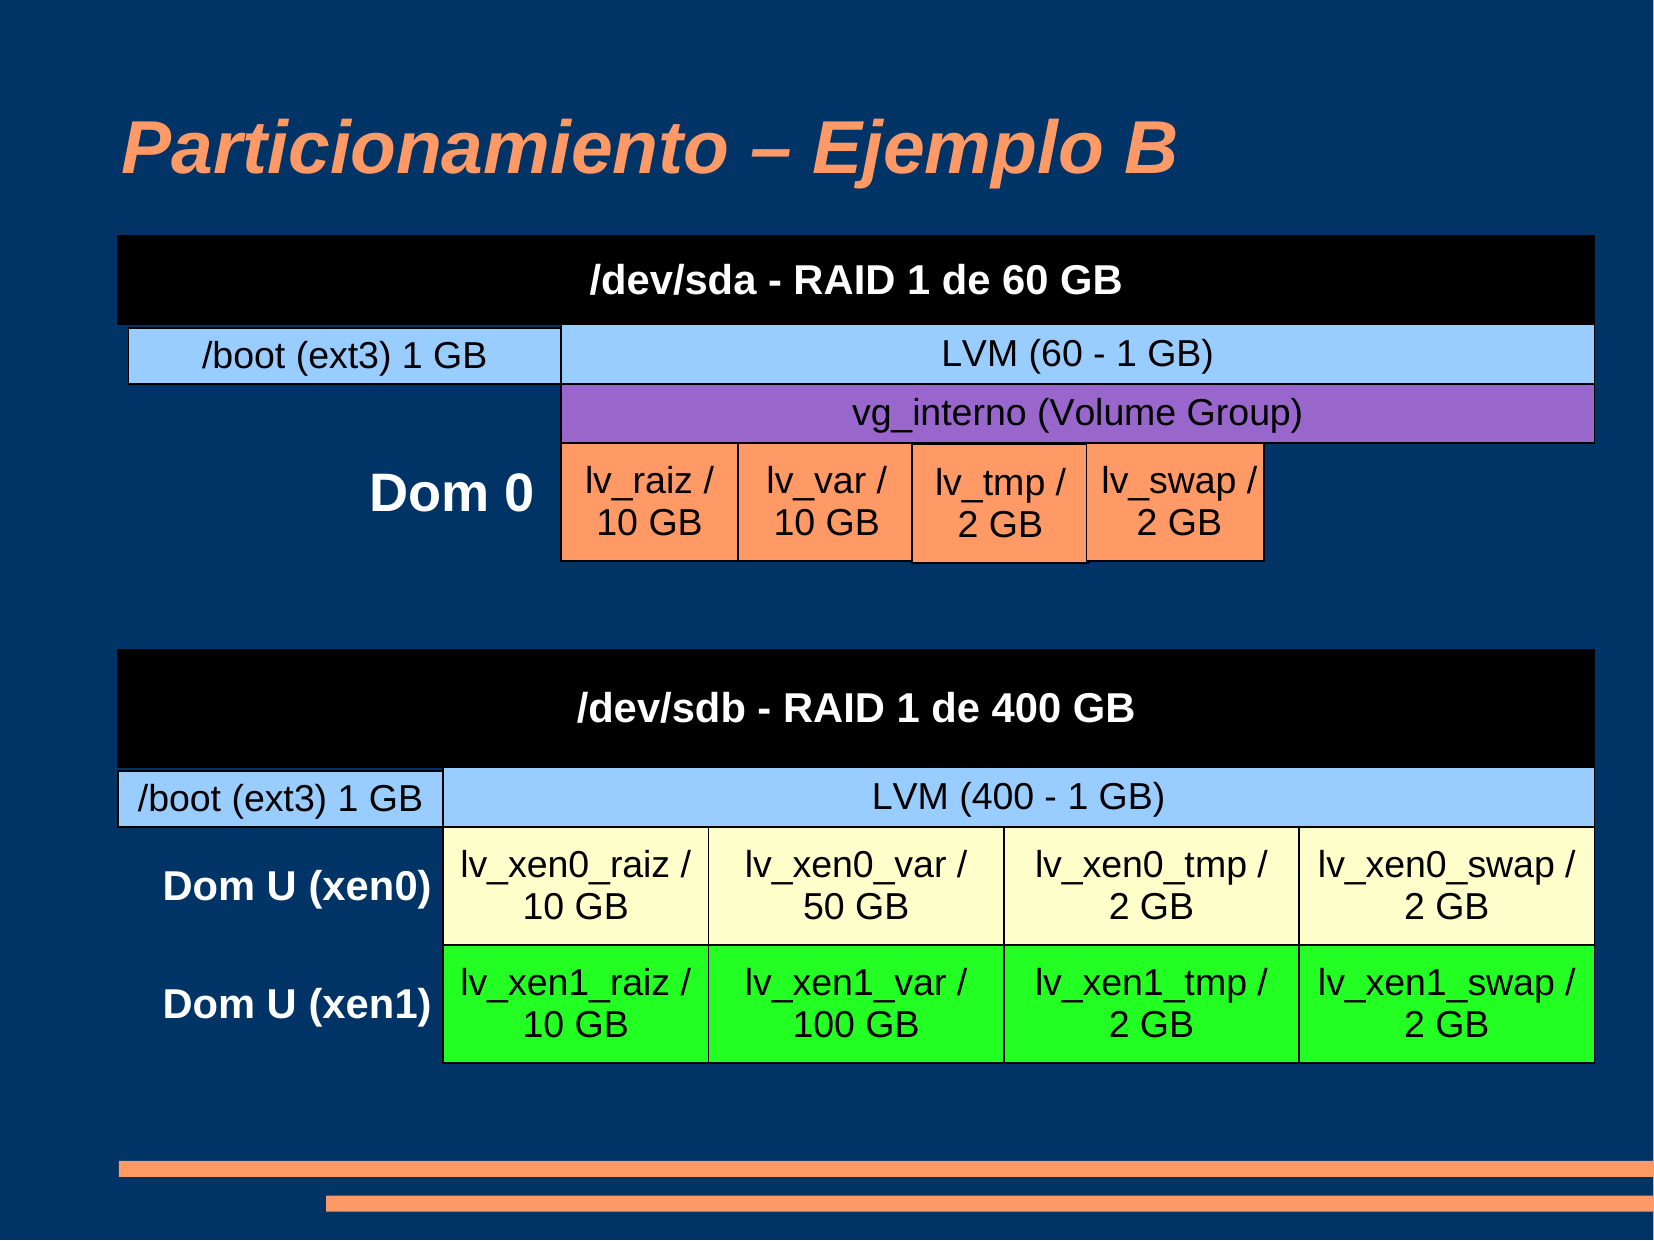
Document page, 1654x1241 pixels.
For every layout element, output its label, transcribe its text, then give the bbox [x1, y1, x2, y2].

title Particionamiento – Ejemplo B [121, 46, 1534, 236]
text_box Dom U (xen0)‏ [147, 856, 503, 918]
text_box vg_interno (Volume Group)‏ [560, 383, 1595, 443]
text_box lv_xen1_raiz / 10 GB [442, 944, 708, 1063]
text_box /boot (ext3) 1 GB [128, 327, 560, 384]
text_box LVM (60 - 1 GB)‏ [560, 325, 1595, 383]
text_box lv_tmp / 2 GB [911, 444, 1090, 563]
text_box /dev/sda - RAID 1 de 60 GB [118, 236, 1595, 325]
text_box lv_xen1_var / 100 GB [708, 944, 1003, 1063]
text_box lv_xen0_swap / 2 GB [1299, 827, 1595, 944]
text_box lv_xen0_var / 50 GB [708, 827, 1003, 944]
text_box lv_var / 10 GB [738, 442, 916, 562]
text_box lv_xen0_tmp / 2 GB [1003, 827, 1299, 944]
text_box LVM (400 - 1 GB)‏ [442, 767, 1595, 827]
text_box lv_xen0_raiz / 10 GB [442, 827, 708, 944]
text_box lv_xen1_tmp / 2 GB [1003, 944, 1299, 1063]
text_box lv_xen1_swap / 2 GB [1299, 944, 1595, 1063]
text_box lv_raiz / 10 GB [560, 442, 738, 562]
text_box lv_swap / 2 GB [1086, 442, 1264, 562]
text_box Dom 0 [354, 456, 562, 532]
text_box Dom U (xen1)‏ [147, 974, 503, 1036]
text_box /dev/sdb - RAID 1 de 400 GB [118, 649, 1595, 768]
text_box /boot (ext3) 1 GB [118, 770, 442, 827]
